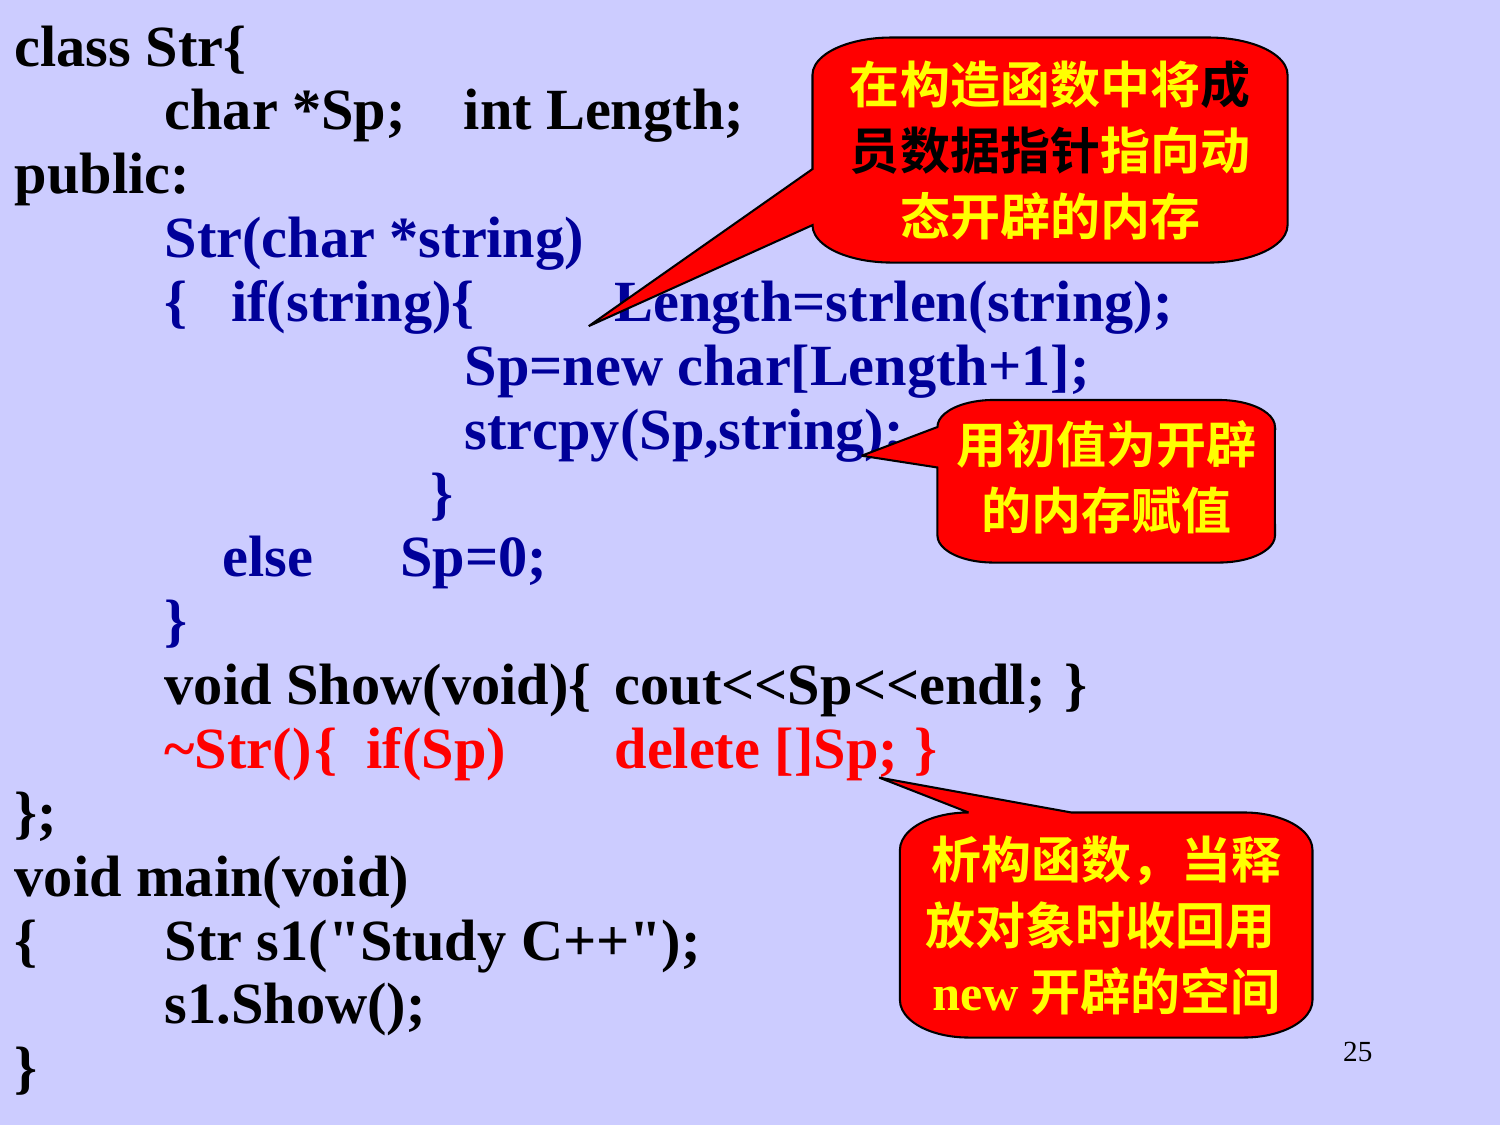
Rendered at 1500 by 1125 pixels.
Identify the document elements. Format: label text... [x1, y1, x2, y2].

text_box class Str{ char *Sp; int Length; public: Str(char *string) { if(string){ Length=strlen(string); Sp=new char[Length+1]; strcpy(Sp,string); } else Sp=0; } void Show(void){ cout<<Sp<<endl; } ~Str() { if(Sp) delete []Sp; } }; void main(void) { Str s1("Study C++"); s1.Show(); } [0, 24, 1338, 1104]
text_box 用初值为开辟的内存赋值 [861, 399, 1276, 563]
text_box <编号> [1338, 1025, 1388, 1101]
text_box 在构造函数中将成员数据指针指向动态开辟的内存 [588, 37, 1288, 327]
text_box 析构函数，当释放对象时收回用new开辟的空间 [879, 777, 1313, 1038]
